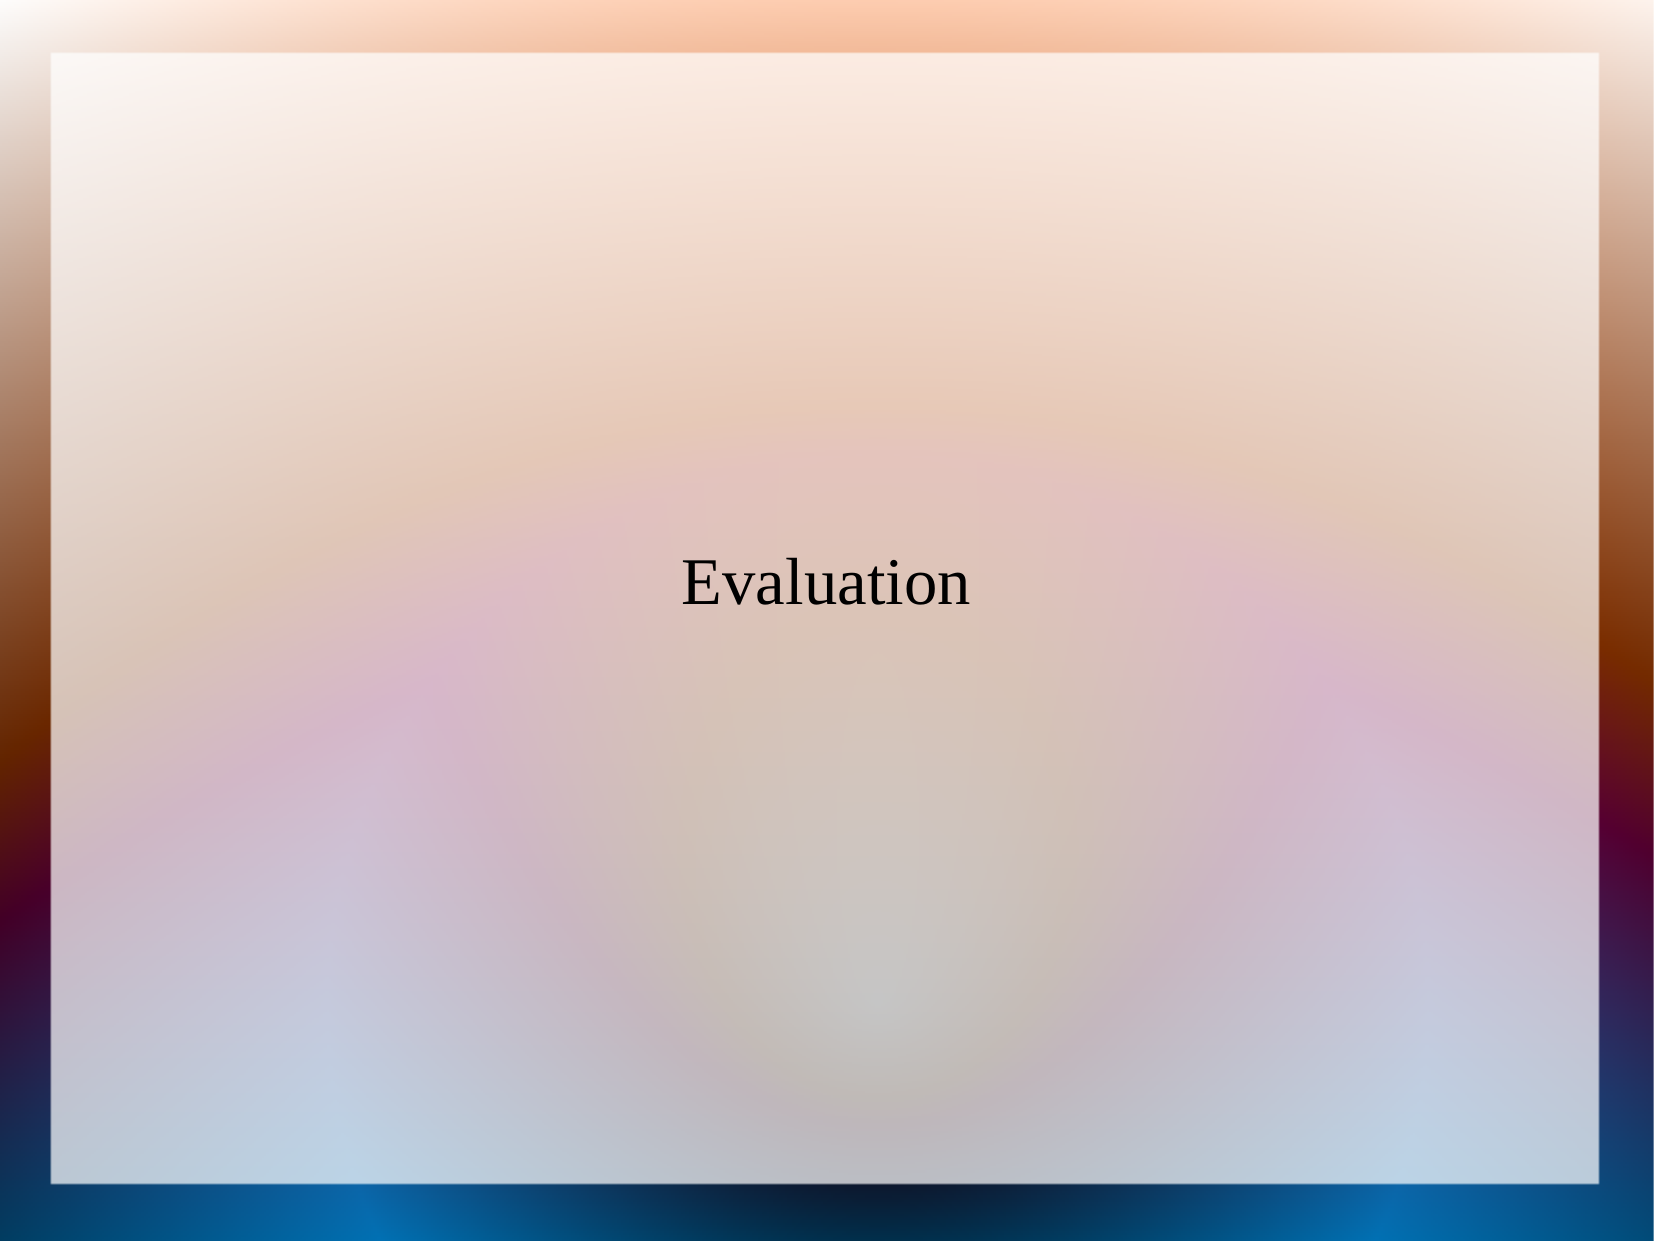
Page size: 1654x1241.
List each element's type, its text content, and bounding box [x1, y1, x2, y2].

picture [0, 0, 1654, 1241]
subtitle Evaluation [82, 55, 1571, 1109]
